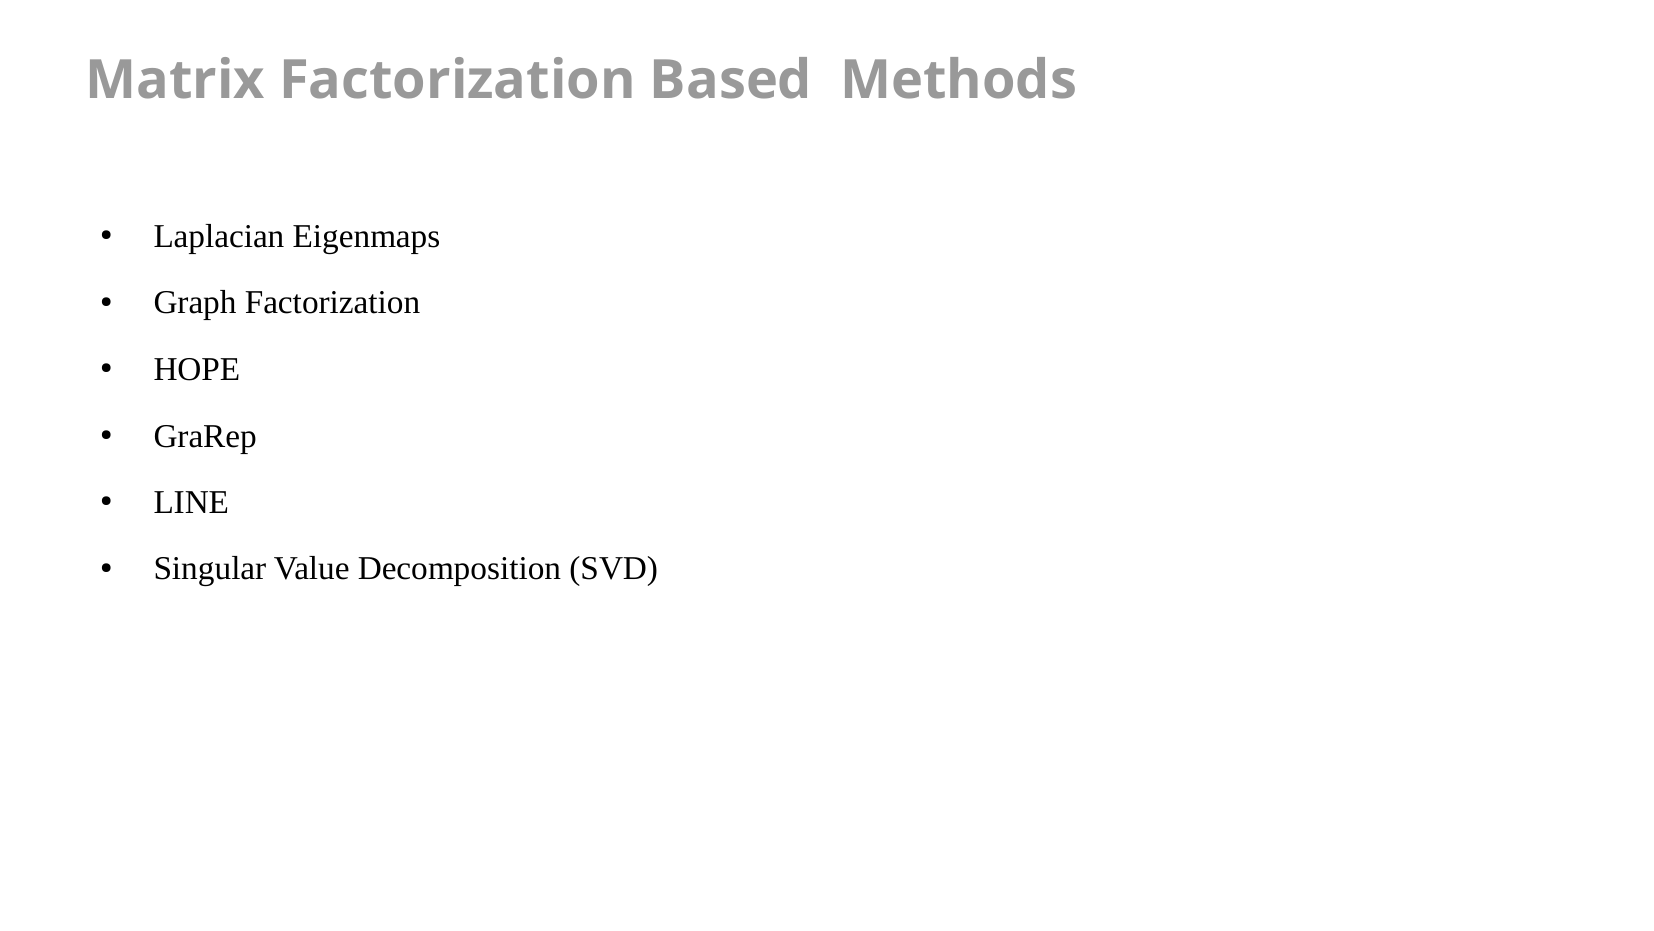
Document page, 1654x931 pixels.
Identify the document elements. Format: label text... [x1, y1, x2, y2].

title Matrix Factorization Based Methods [82, 37, 1571, 193]
list Laplacian Eigenmaps Graph Factorization HOPE GraRep LINE Singular Value Decomposition (SVD) [82, 217, 1571, 757]
